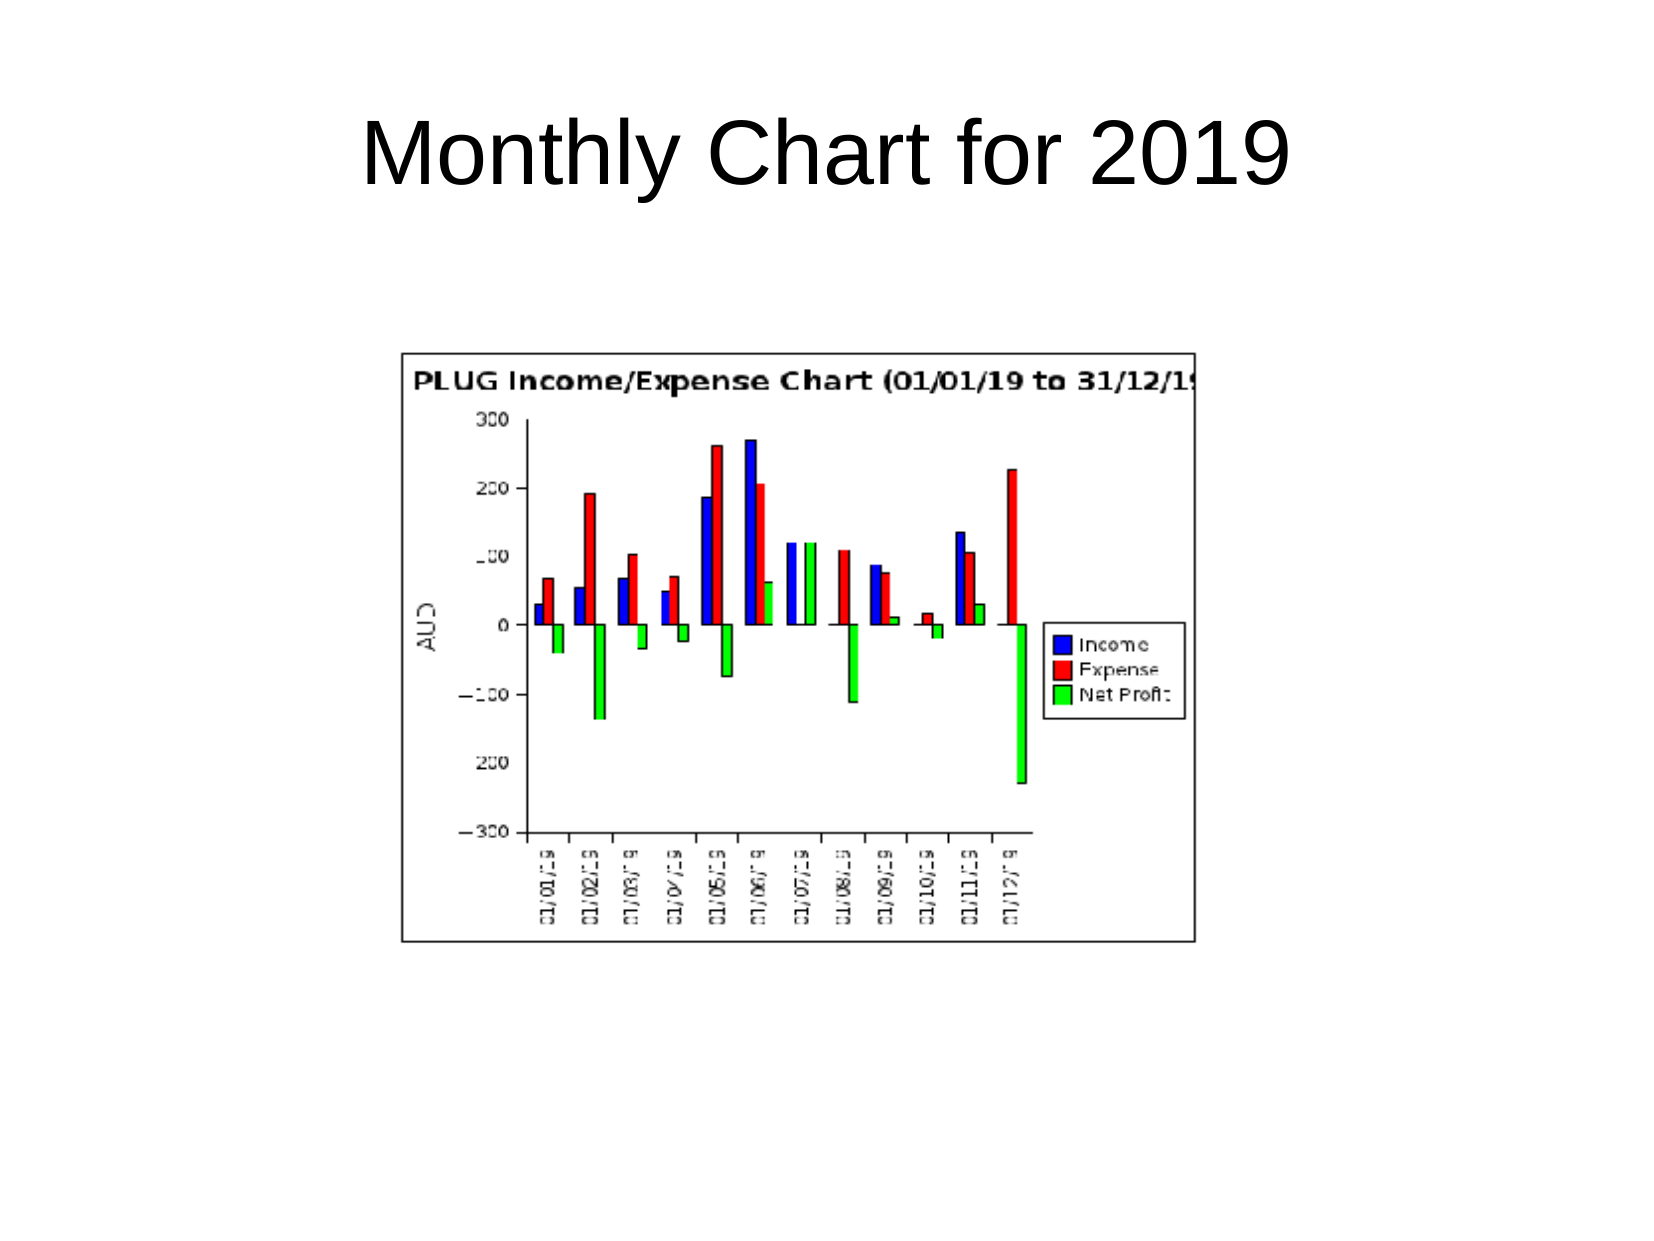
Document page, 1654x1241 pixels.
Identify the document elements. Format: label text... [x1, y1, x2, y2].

picture [354, 309, 1536, 1241]
title Monthly Chart for 2019 [82, 49, 1571, 257]
